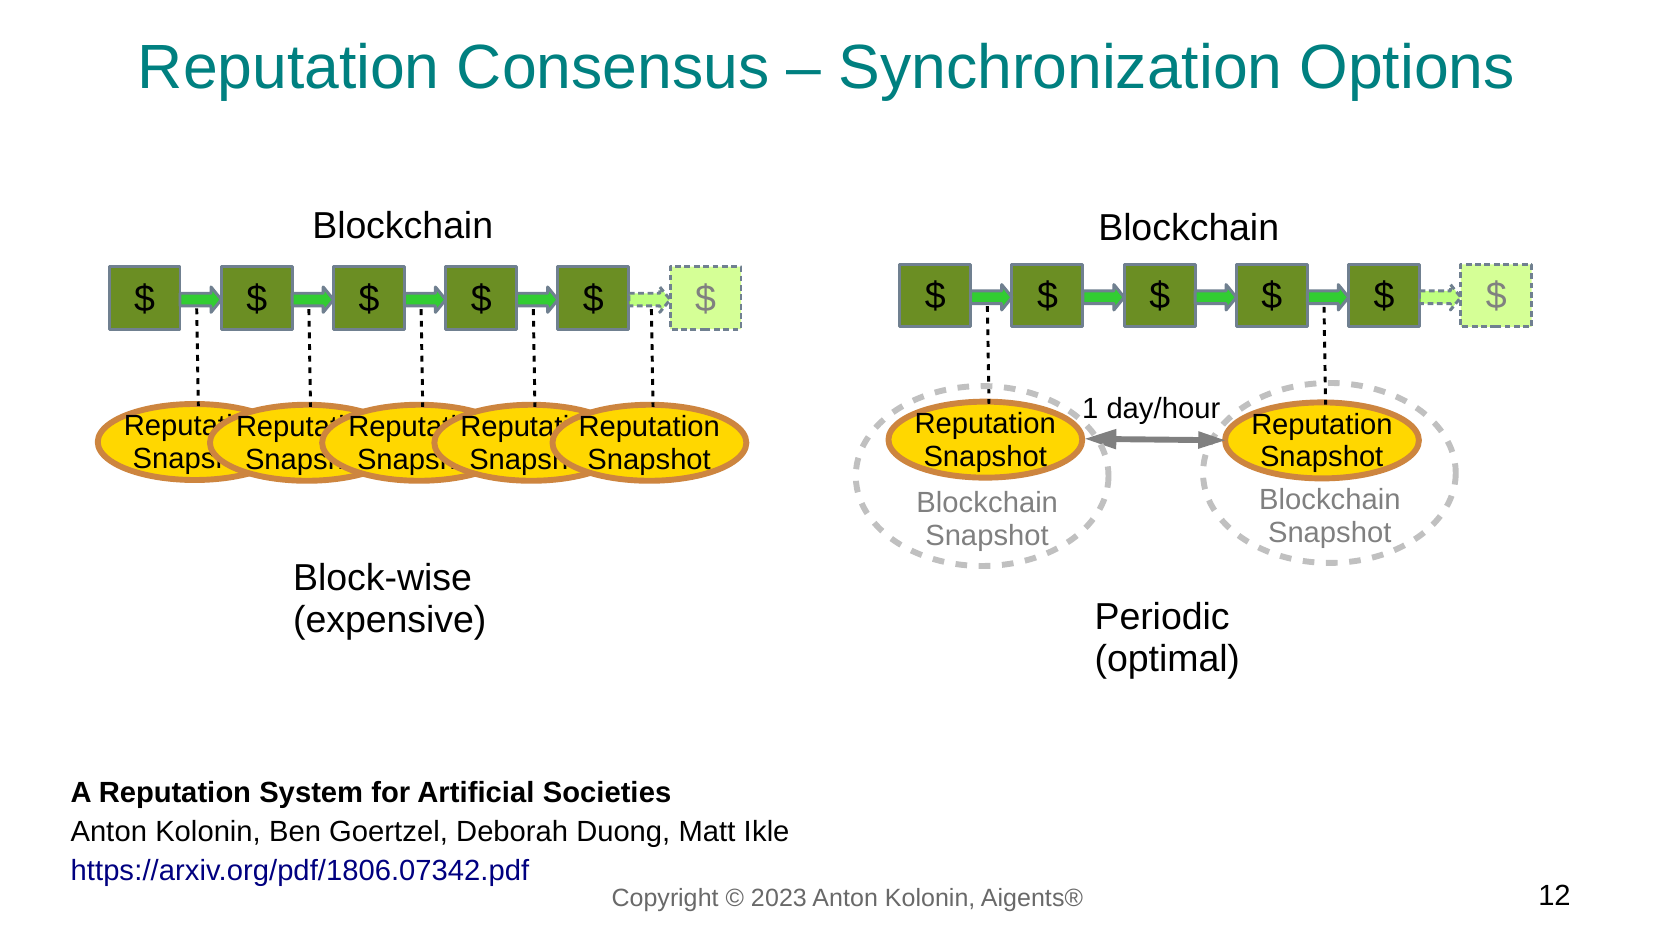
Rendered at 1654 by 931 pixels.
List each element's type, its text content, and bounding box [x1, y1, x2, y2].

text_box Reputation Snapshot [1225, 402, 1419, 475]
text_box Blockchain Snapshot [1244, 475, 1416, 557]
text_box $ [1348, 264, 1420, 327]
text_box [628, 286, 671, 313]
text_box Reputation Snapshot [552, 404, 747, 481]
text_box Reputation Snapshot [434, 404, 590, 481]
text_box Block-wise (expensive) [278, 549, 502, 649]
text_box [1195, 284, 1237, 310]
text_box [292, 286, 334, 313]
text_box [404, 286, 446, 313]
text_box Reputation Consensus – Synchronization Options [0, 0, 1630, 135]
text_box $ [333, 266, 405, 330]
text_box [1307, 284, 1349, 310]
text_box $ [445, 266, 517, 330]
text_box $ [221, 266, 293, 330]
text_box [1419, 284, 1461, 310]
text_box $ [1124, 264, 1196, 327]
text_box Reputation Snapshot [209, 404, 363, 481]
text_box $ [1460, 264, 1532, 327]
text_box Reputation Snapshot [888, 401, 1083, 478]
text_box $ [109, 266, 181, 330]
text_box Reputation Snapshot [97, 403, 251, 481]
text_box 1 day/hour [1067, 385, 1236, 433]
text_box Blockchain Snapshot [901, 479, 1074, 560]
text_box Reputation Snapshot [322, 404, 475, 481]
text_box $ [670, 266, 742, 330]
text_box [970, 284, 1013, 310]
text_box $ [1011, 264, 1083, 327]
text_box [1082, 284, 1125, 310]
text_box $ [557, 266, 629, 330]
text_box $ [1236, 264, 1308, 327]
text_box [516, 286, 558, 313]
text_box Periodic (optimal) [1079, 588, 1255, 688]
text_box A Reputation System for Artificial Societies Anton Kolonin, Ben Goertzel, Deborah Duong, Matt Ikle https://arxiv.org/pdf/1806.07342.pdf [55, 769, 898, 911]
text_box [180, 286, 222, 313]
text_box Blockchain [297, 197, 508, 254]
text_box Blockchain [1083, 198, 1294, 256]
text_box $ [899, 264, 971, 327]
